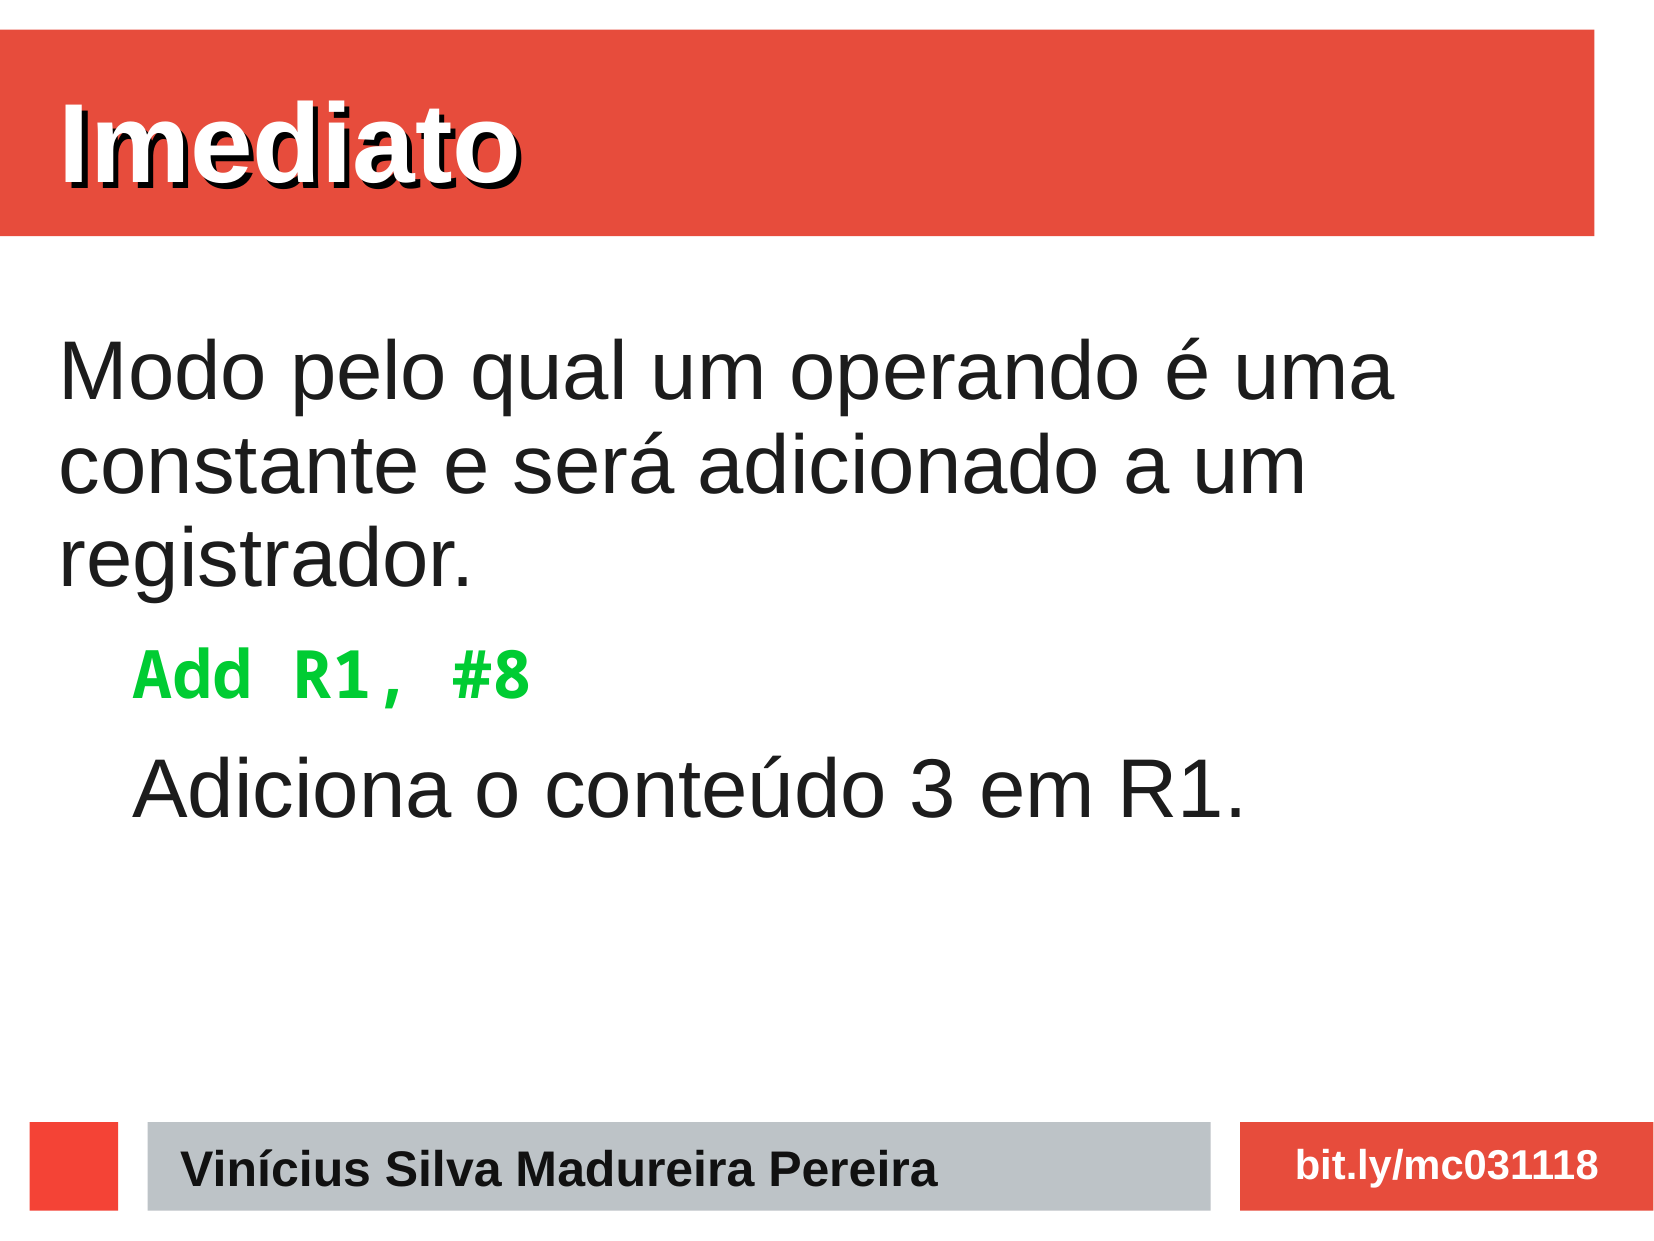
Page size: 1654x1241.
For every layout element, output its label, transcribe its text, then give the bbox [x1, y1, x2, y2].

list Modo pelo qual um operando é uma constante e será adicionado a um registrador. Add R1, #8 Adiciona o conteúdo 3 em R1. [59, 324, 1565, 1093]
title Imediato [59, 59, 1595, 207]
text_box bit.ly/mc031118 [1228, 1133, 1654, 1205]
text_box Vinícius Silva Madureira Pereira [165, 1133, 1170, 1205]
